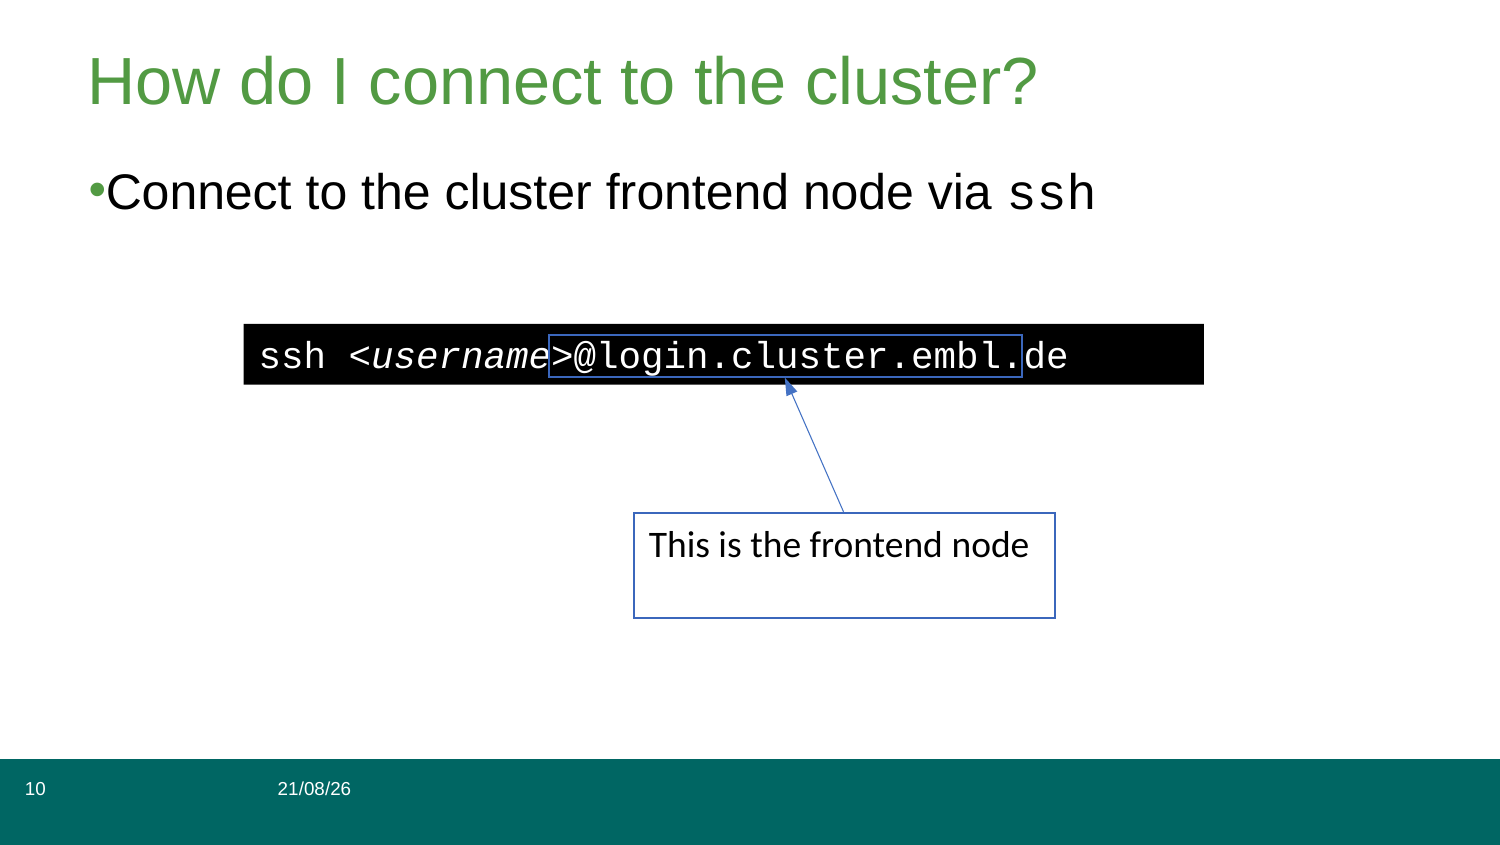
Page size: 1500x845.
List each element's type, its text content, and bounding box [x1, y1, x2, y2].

text_box ssh <username>@login.cluster.embl.de [243, 323, 1204, 385]
text_box 05/05/18 [277, 776, 553, 799]
text_box ssh <username>@login.cluster.embl.de [550, 336, 1021, 376]
list Connect to the cluster frontend node via ssh [88, 159, 1427, 220]
title How do I connect to the cluster? [87, 37, 1426, 132]
text_box This is the frontend node [634, 512, 1055, 618]
text_box <number> [24, 776, 76, 799]
